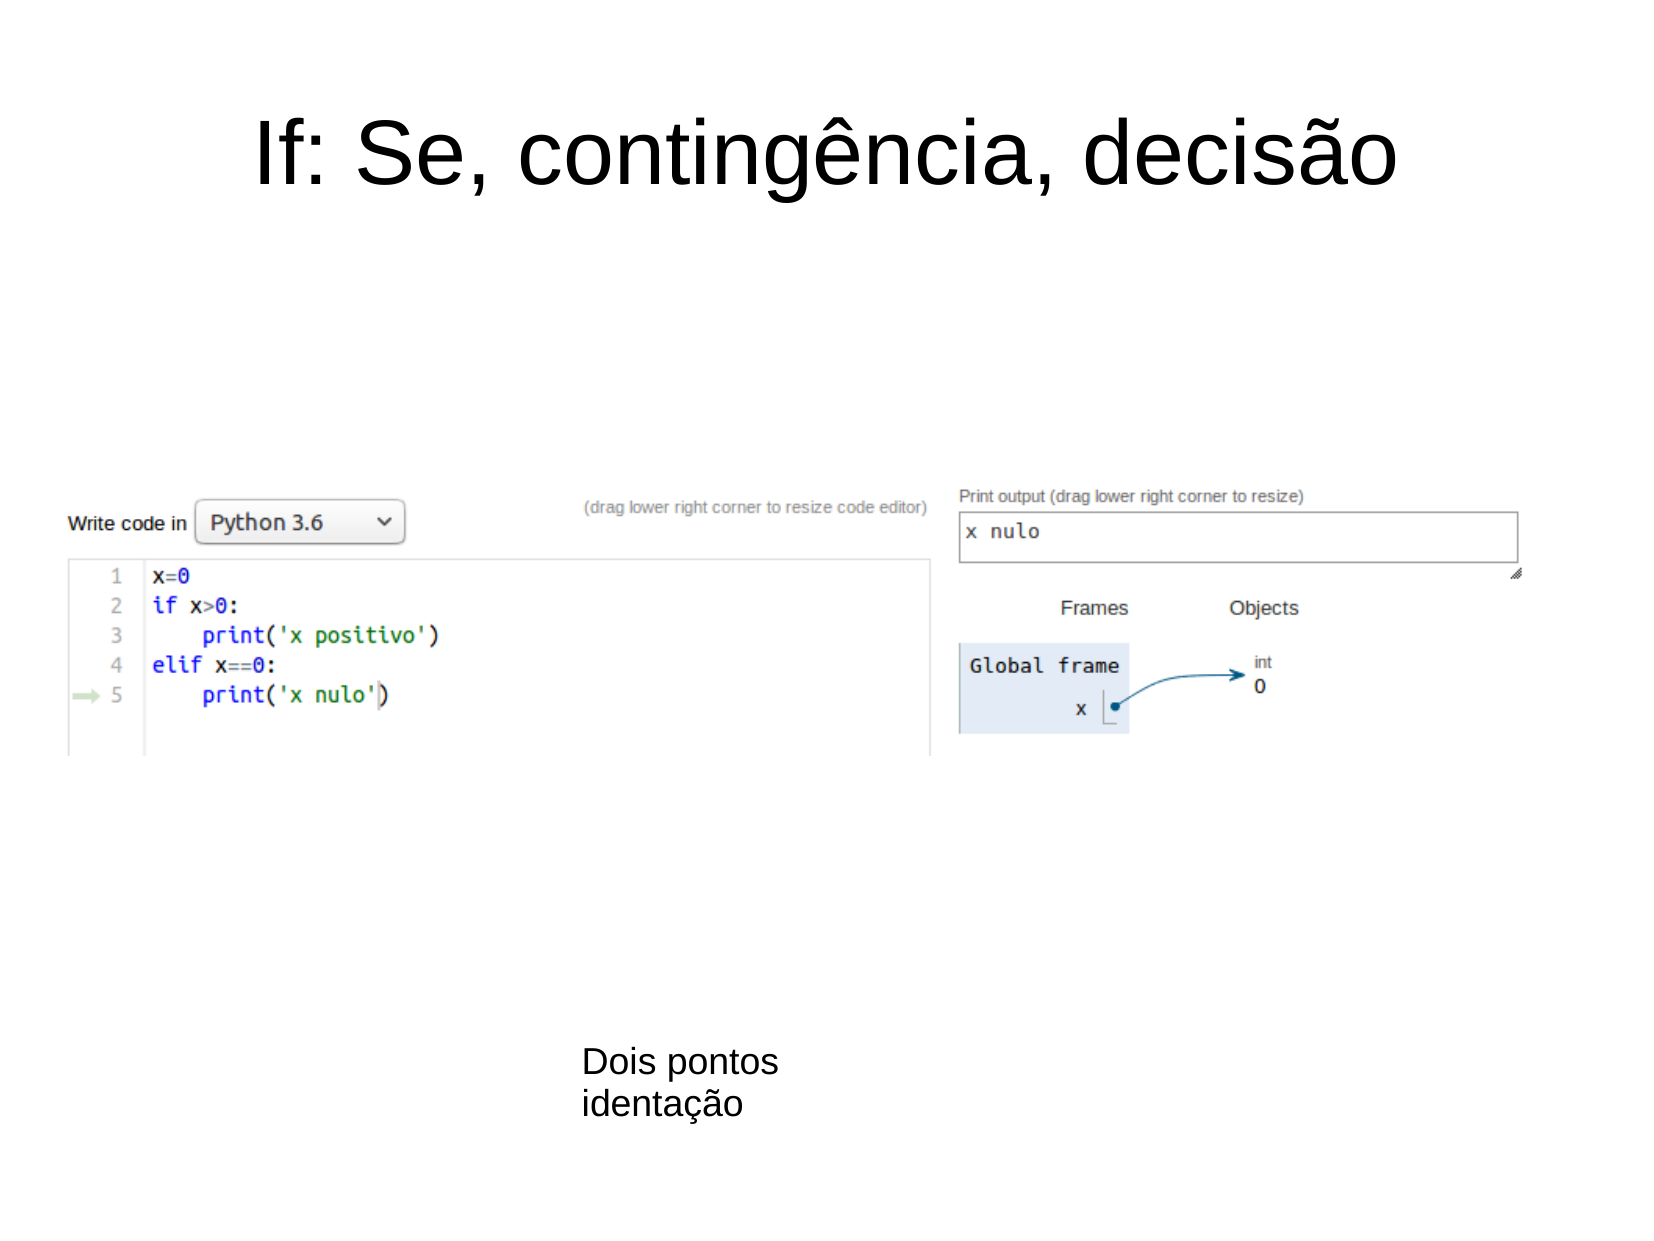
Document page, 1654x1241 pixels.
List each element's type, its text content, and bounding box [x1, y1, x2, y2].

text_box Dois pontos identação [566, 1033, 945, 1223]
title If: Se, contingência, decisão [82, 49, 1571, 257]
picture [51, 482, 1536, 756]
